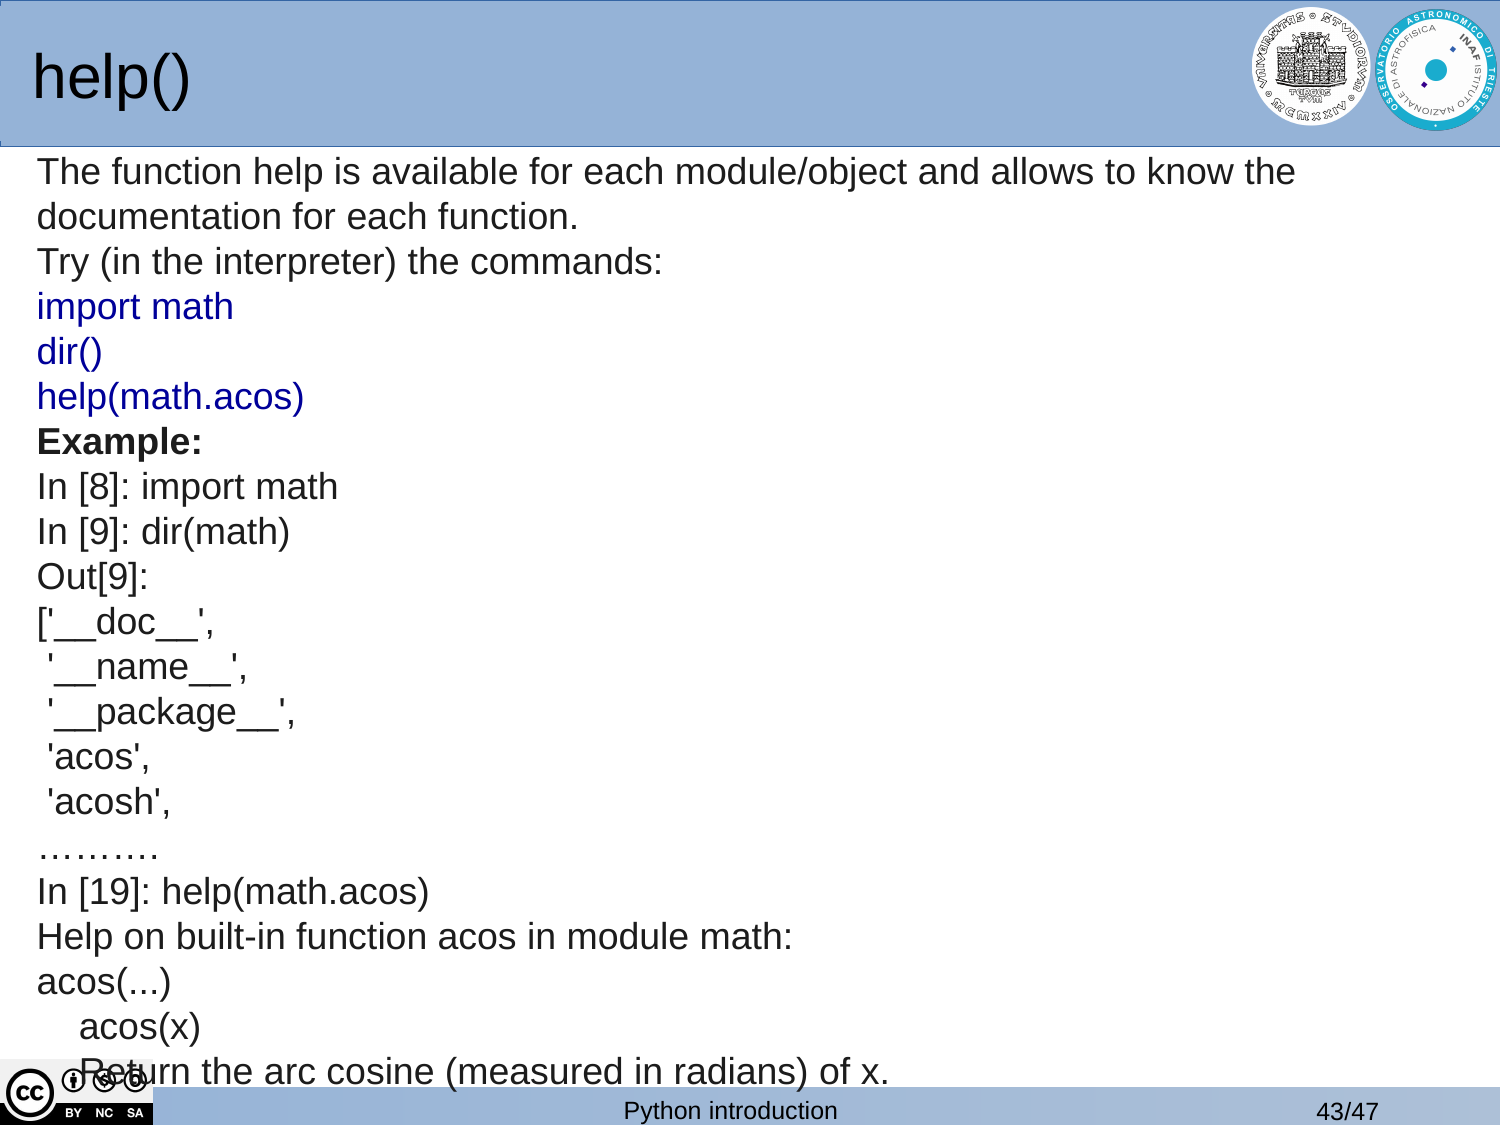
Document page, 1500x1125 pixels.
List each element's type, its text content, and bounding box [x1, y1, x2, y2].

text_box help() [0, 5, 1243, 141]
picture [0, 1059, 153, 1125]
list The function help is available for each module/object and allows to know the documentation for each function. Try (in the interpreter) the commands: import math dir() help(math.acos) Example: In [8]: import math In [9]: dir(math) Out[9]: ['__doc__', '__name__', '__package__', 'acos', 'acosh', ………. In [19]: help(math.acos) Help on built-in function acos in module math: acos(...) acos(x) Return the arc cosine (measured in radians) of x. [21, 138, 1455, 1075]
picture [1252, 0, 1500, 156]
picture [142, 1075, 151, 1082]
